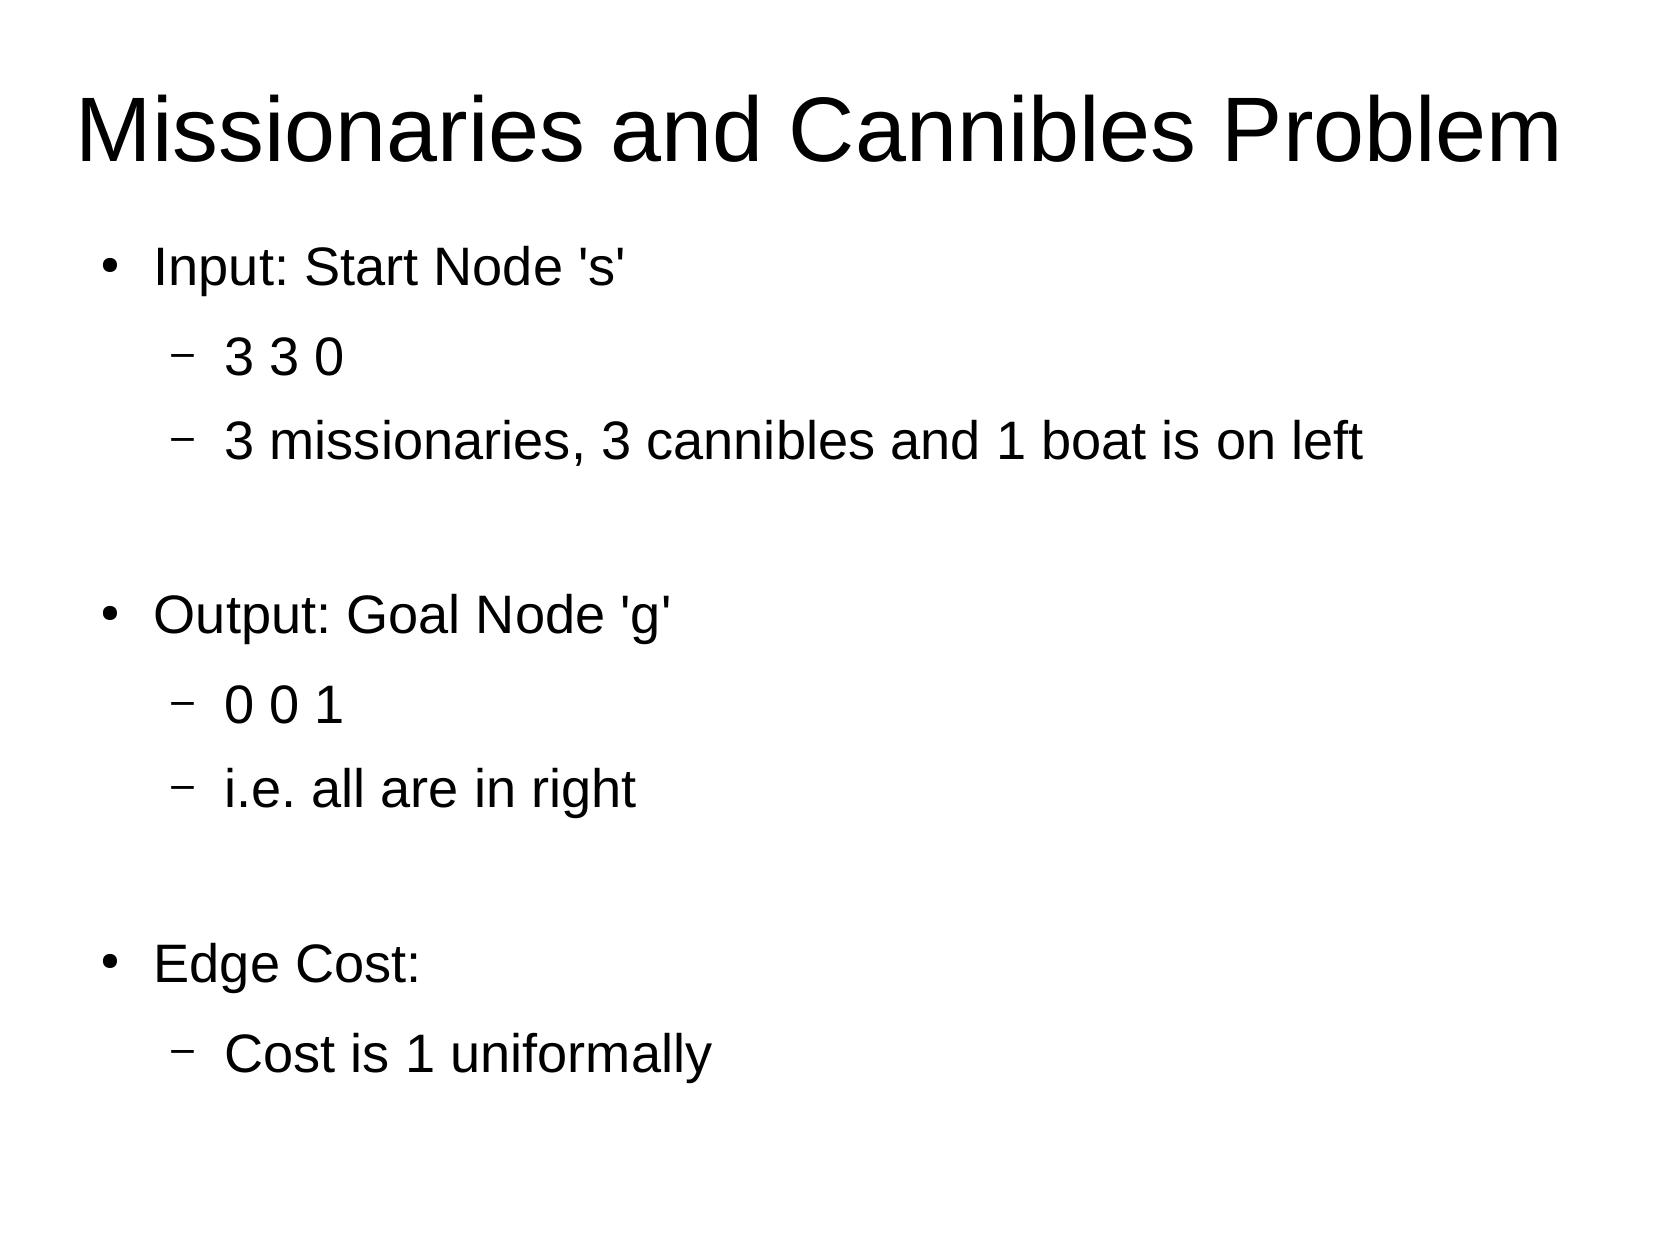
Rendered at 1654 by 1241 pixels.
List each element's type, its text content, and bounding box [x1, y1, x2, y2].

list Input: Start Node 's' 3 3 0 3 missionaries, 3 cannibles and 1 boat is on left Output: Goal Node 'g' 0 0 1 i.e. all are in right Edge Cost: Cost is 1 uniformally [82, 236, 1538, 1205]
title Missionaries and Cannibles Problem [64, 25, 1577, 233]
